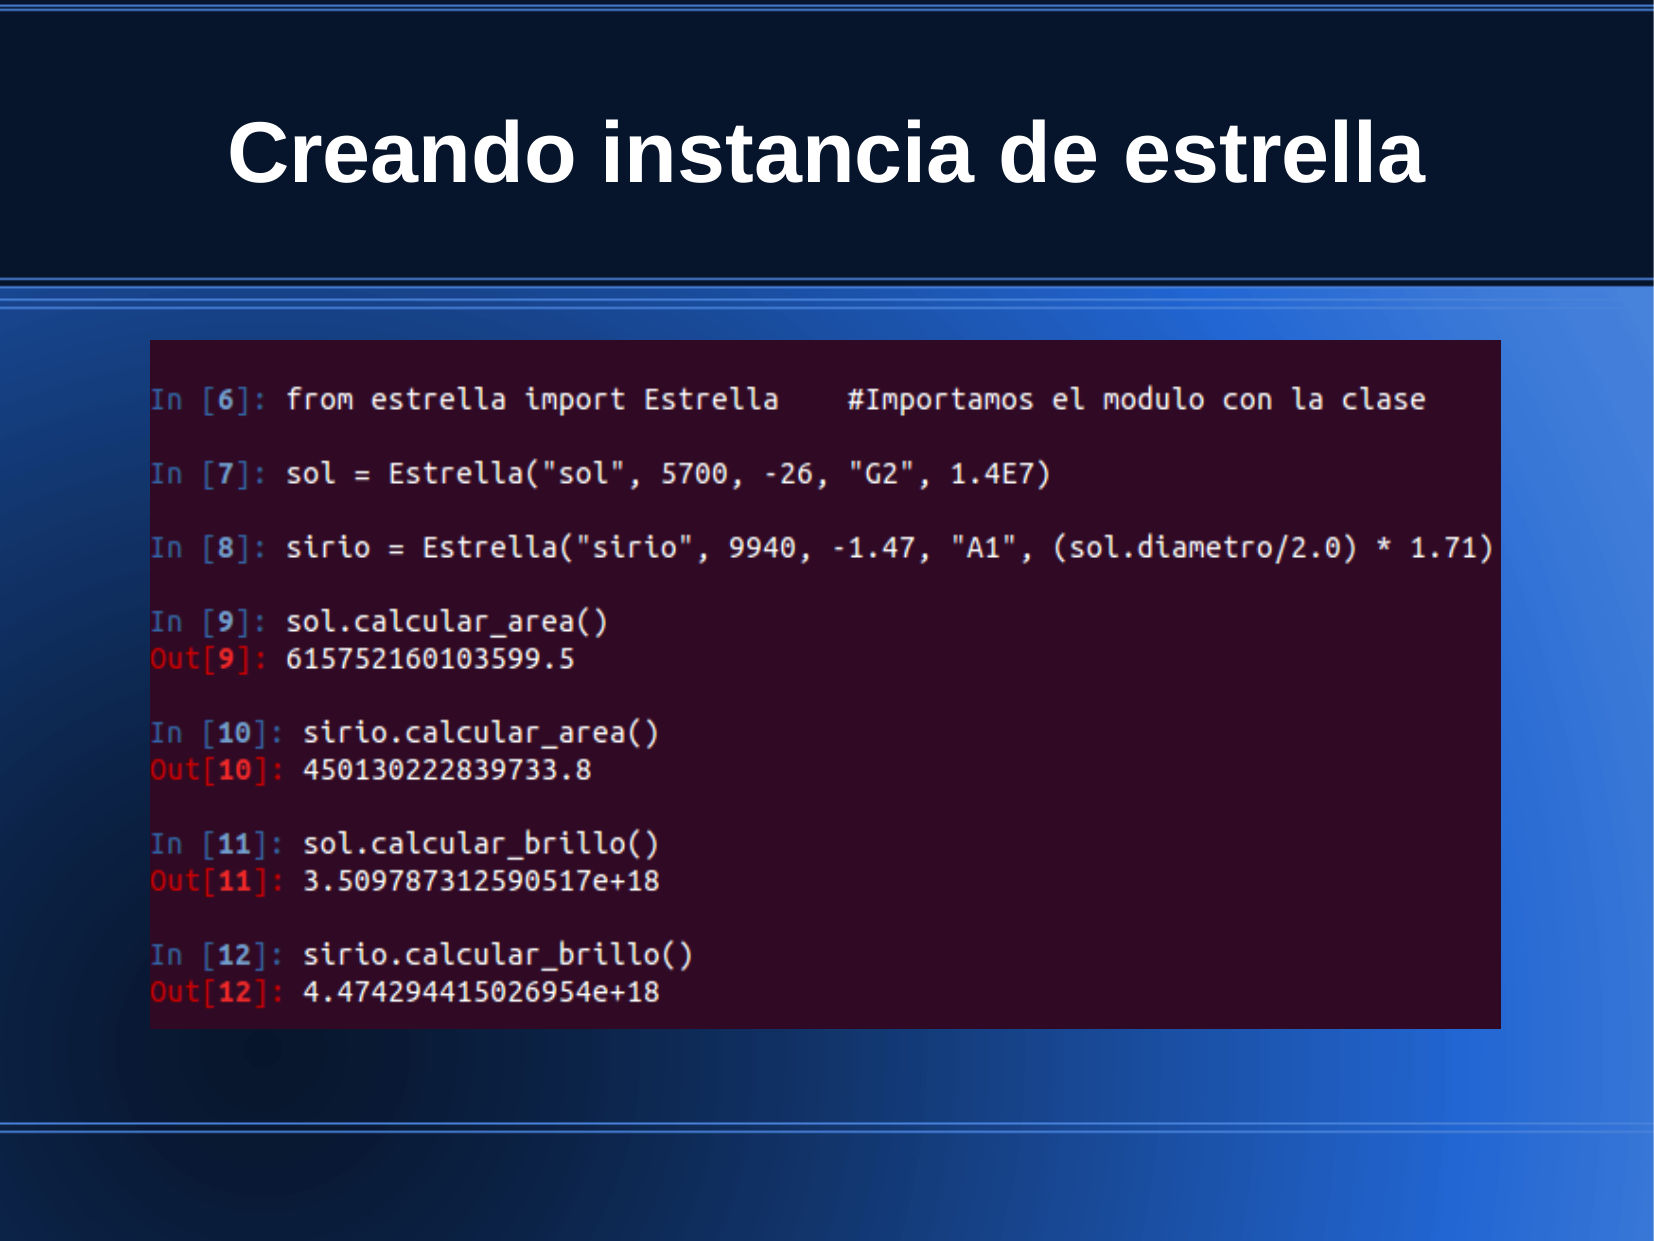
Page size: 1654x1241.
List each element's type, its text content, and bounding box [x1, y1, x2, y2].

title Creando instancia de estrella [82, 49, 1571, 257]
picture [0, 0, 1654, 1241]
